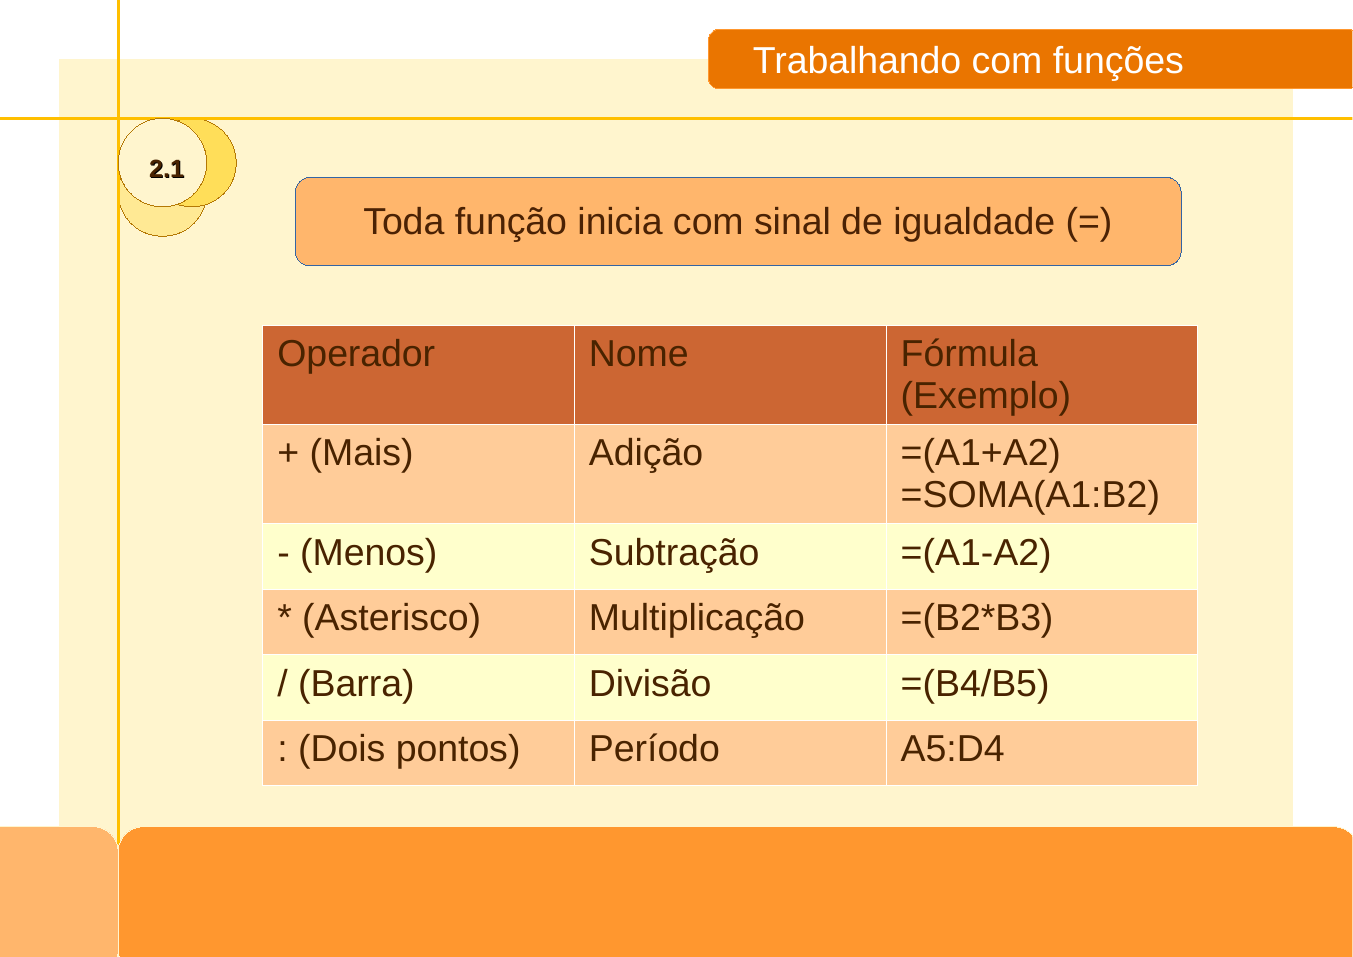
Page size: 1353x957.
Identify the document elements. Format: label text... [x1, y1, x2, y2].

table_cell / (Barra) [263, 655, 574, 720]
table_cell =(B4/B5) [887, 655, 1197, 720]
table_cell Multiplicação [575, 590, 886, 654]
text_box Trabalhando com funções [738, 31, 1199, 89]
text_box [0, 826, 1353, 957]
table_cell - (Menos) [263, 524, 574, 589]
table_cell * (Asterisco) [263, 590, 574, 654]
table_header Operador [263, 326, 574, 424]
table_cell Adição [575, 425, 886, 523]
table_cell Período [575, 721, 886, 785]
table_cell Subtração [575, 524, 886, 589]
table_cell A5:D4 [887, 721, 1197, 785]
table_cell Divisão [575, 655, 886, 720]
table_cell + (Mais) [263, 425, 574, 523]
text_box [118, 118, 237, 237]
table_header Fórmula (Exemplo) [887, 326, 1197, 424]
table_header Nome [575, 326, 886, 424]
table_cell =(A1+A2) =SOMA(A1:B2) [887, 425, 1197, 523]
table_cell =(A1-A2) [887, 524, 1197, 589]
table_cell : (Dois pontos) [263, 721, 574, 785]
table_cell =(B2*B3) [887, 590, 1197, 654]
text_box 2.1 [126, 147, 207, 193]
text_box [708, 29, 1353, 89]
text_box Toda função inicia com sinal de igualdade (=) [295, 177, 1182, 266]
